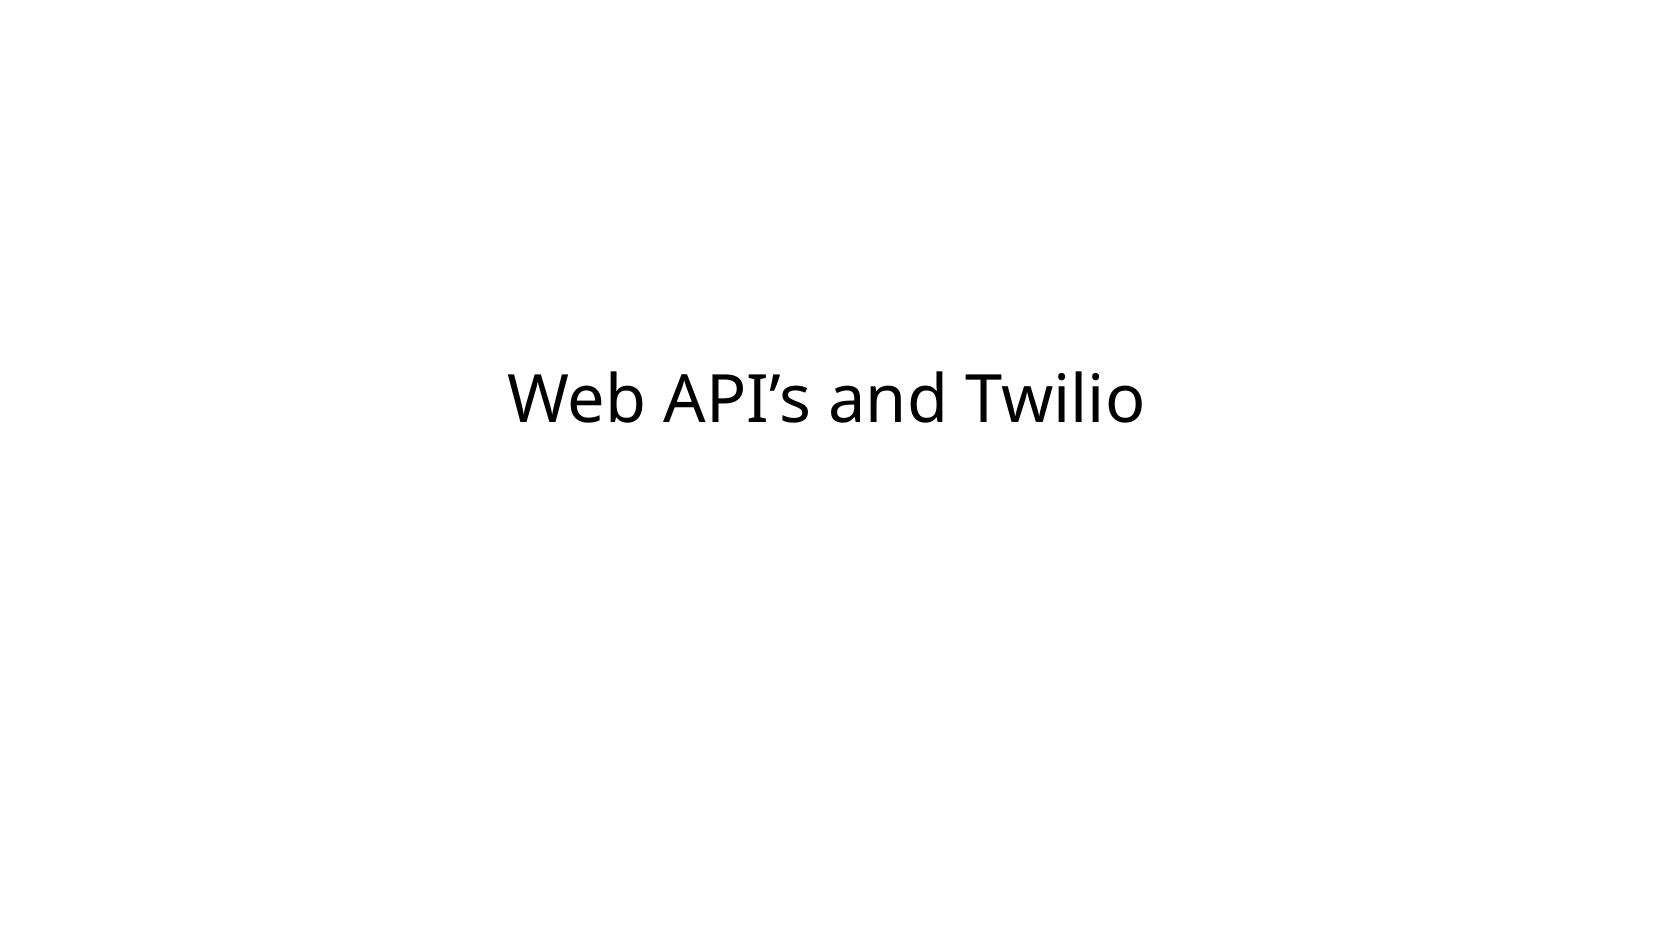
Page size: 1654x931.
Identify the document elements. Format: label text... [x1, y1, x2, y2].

text_box Web API’s and Twilio [82, 37, 1571, 758]
